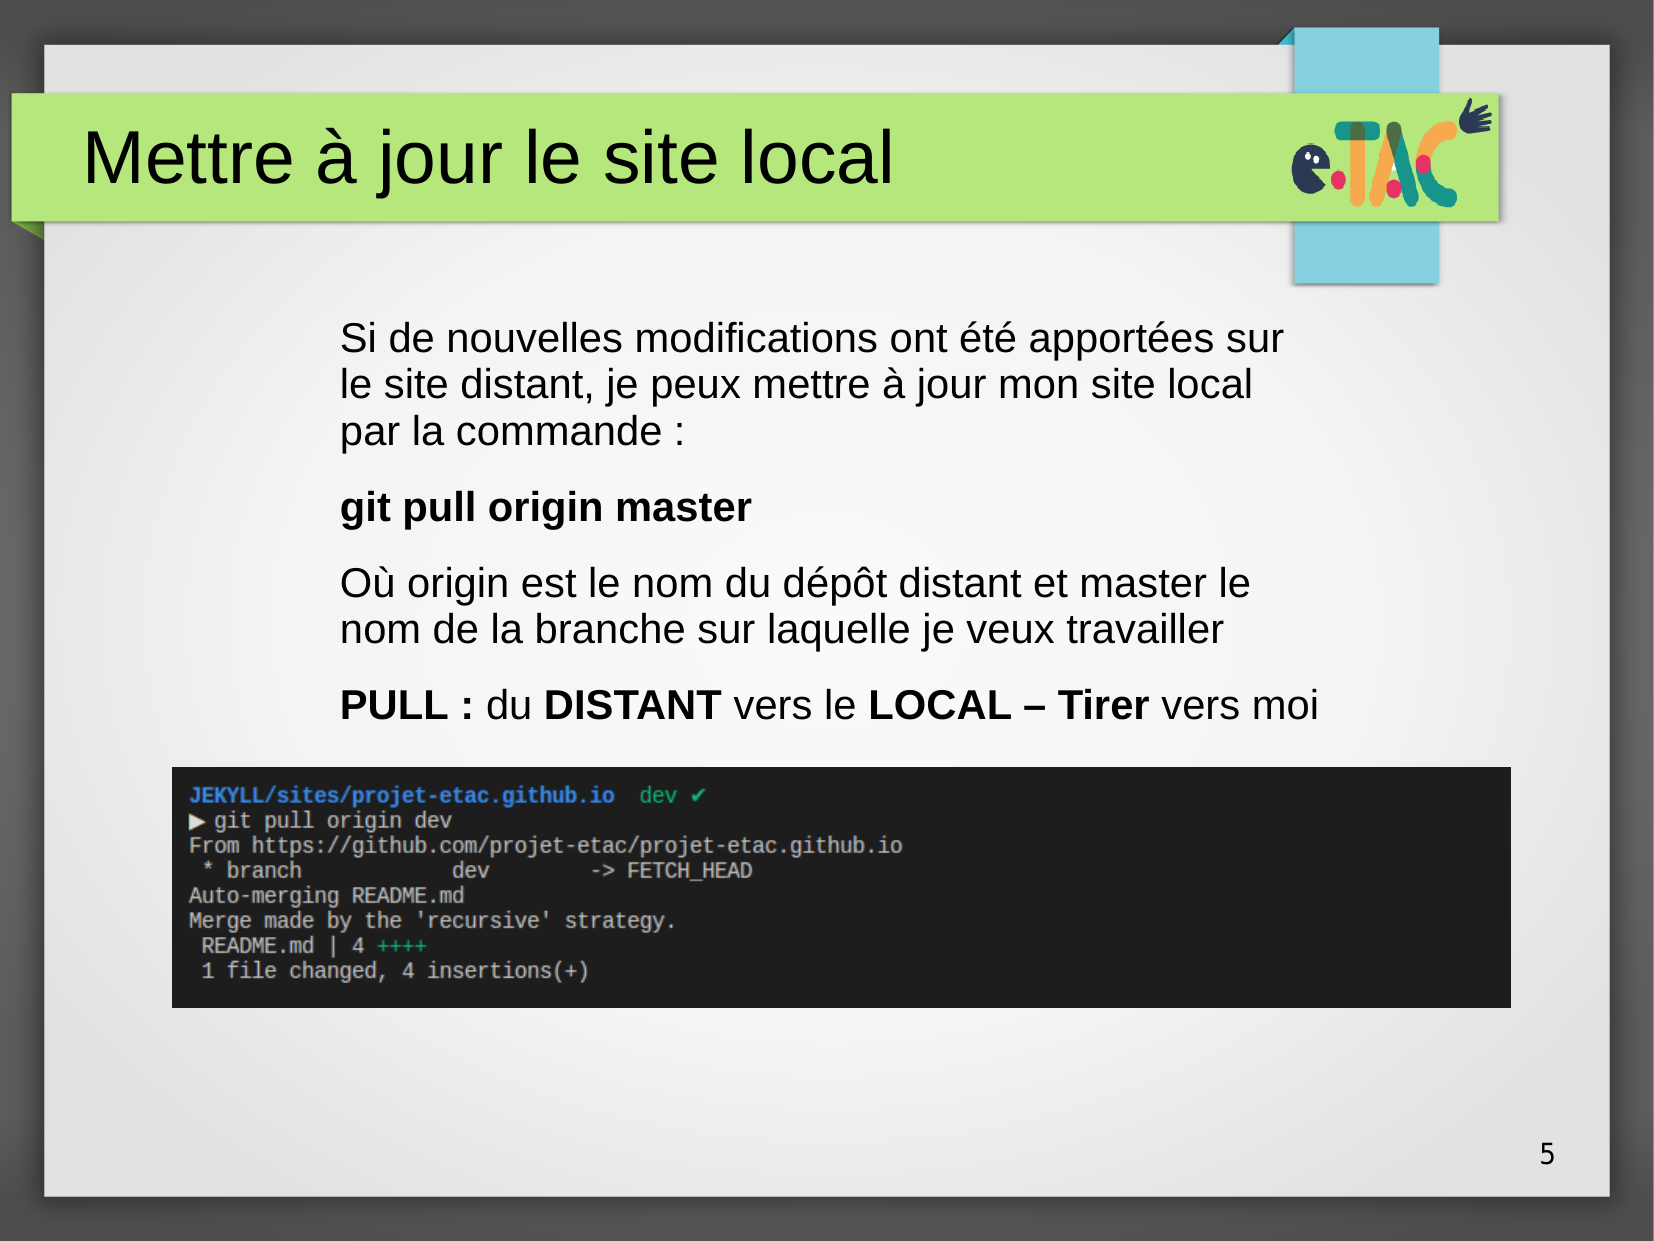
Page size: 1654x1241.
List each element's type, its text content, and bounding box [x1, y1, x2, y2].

text_box Si de nouvelles modifications ont été apportées sur le site distant, je peux mettre à jour mon site local par la commande : git pull origin master Où origin est le nom du dépôt distant et master le nom de la branche sur laquelle je veux travailler PULL : du DISTANT vers le LOCAL – Tirer vers moi [325, 307, 1335, 767]
picture [0, 0, 1654, 1241]
text_box Mettre à jour le site local [82, 94, 1264, 213]
